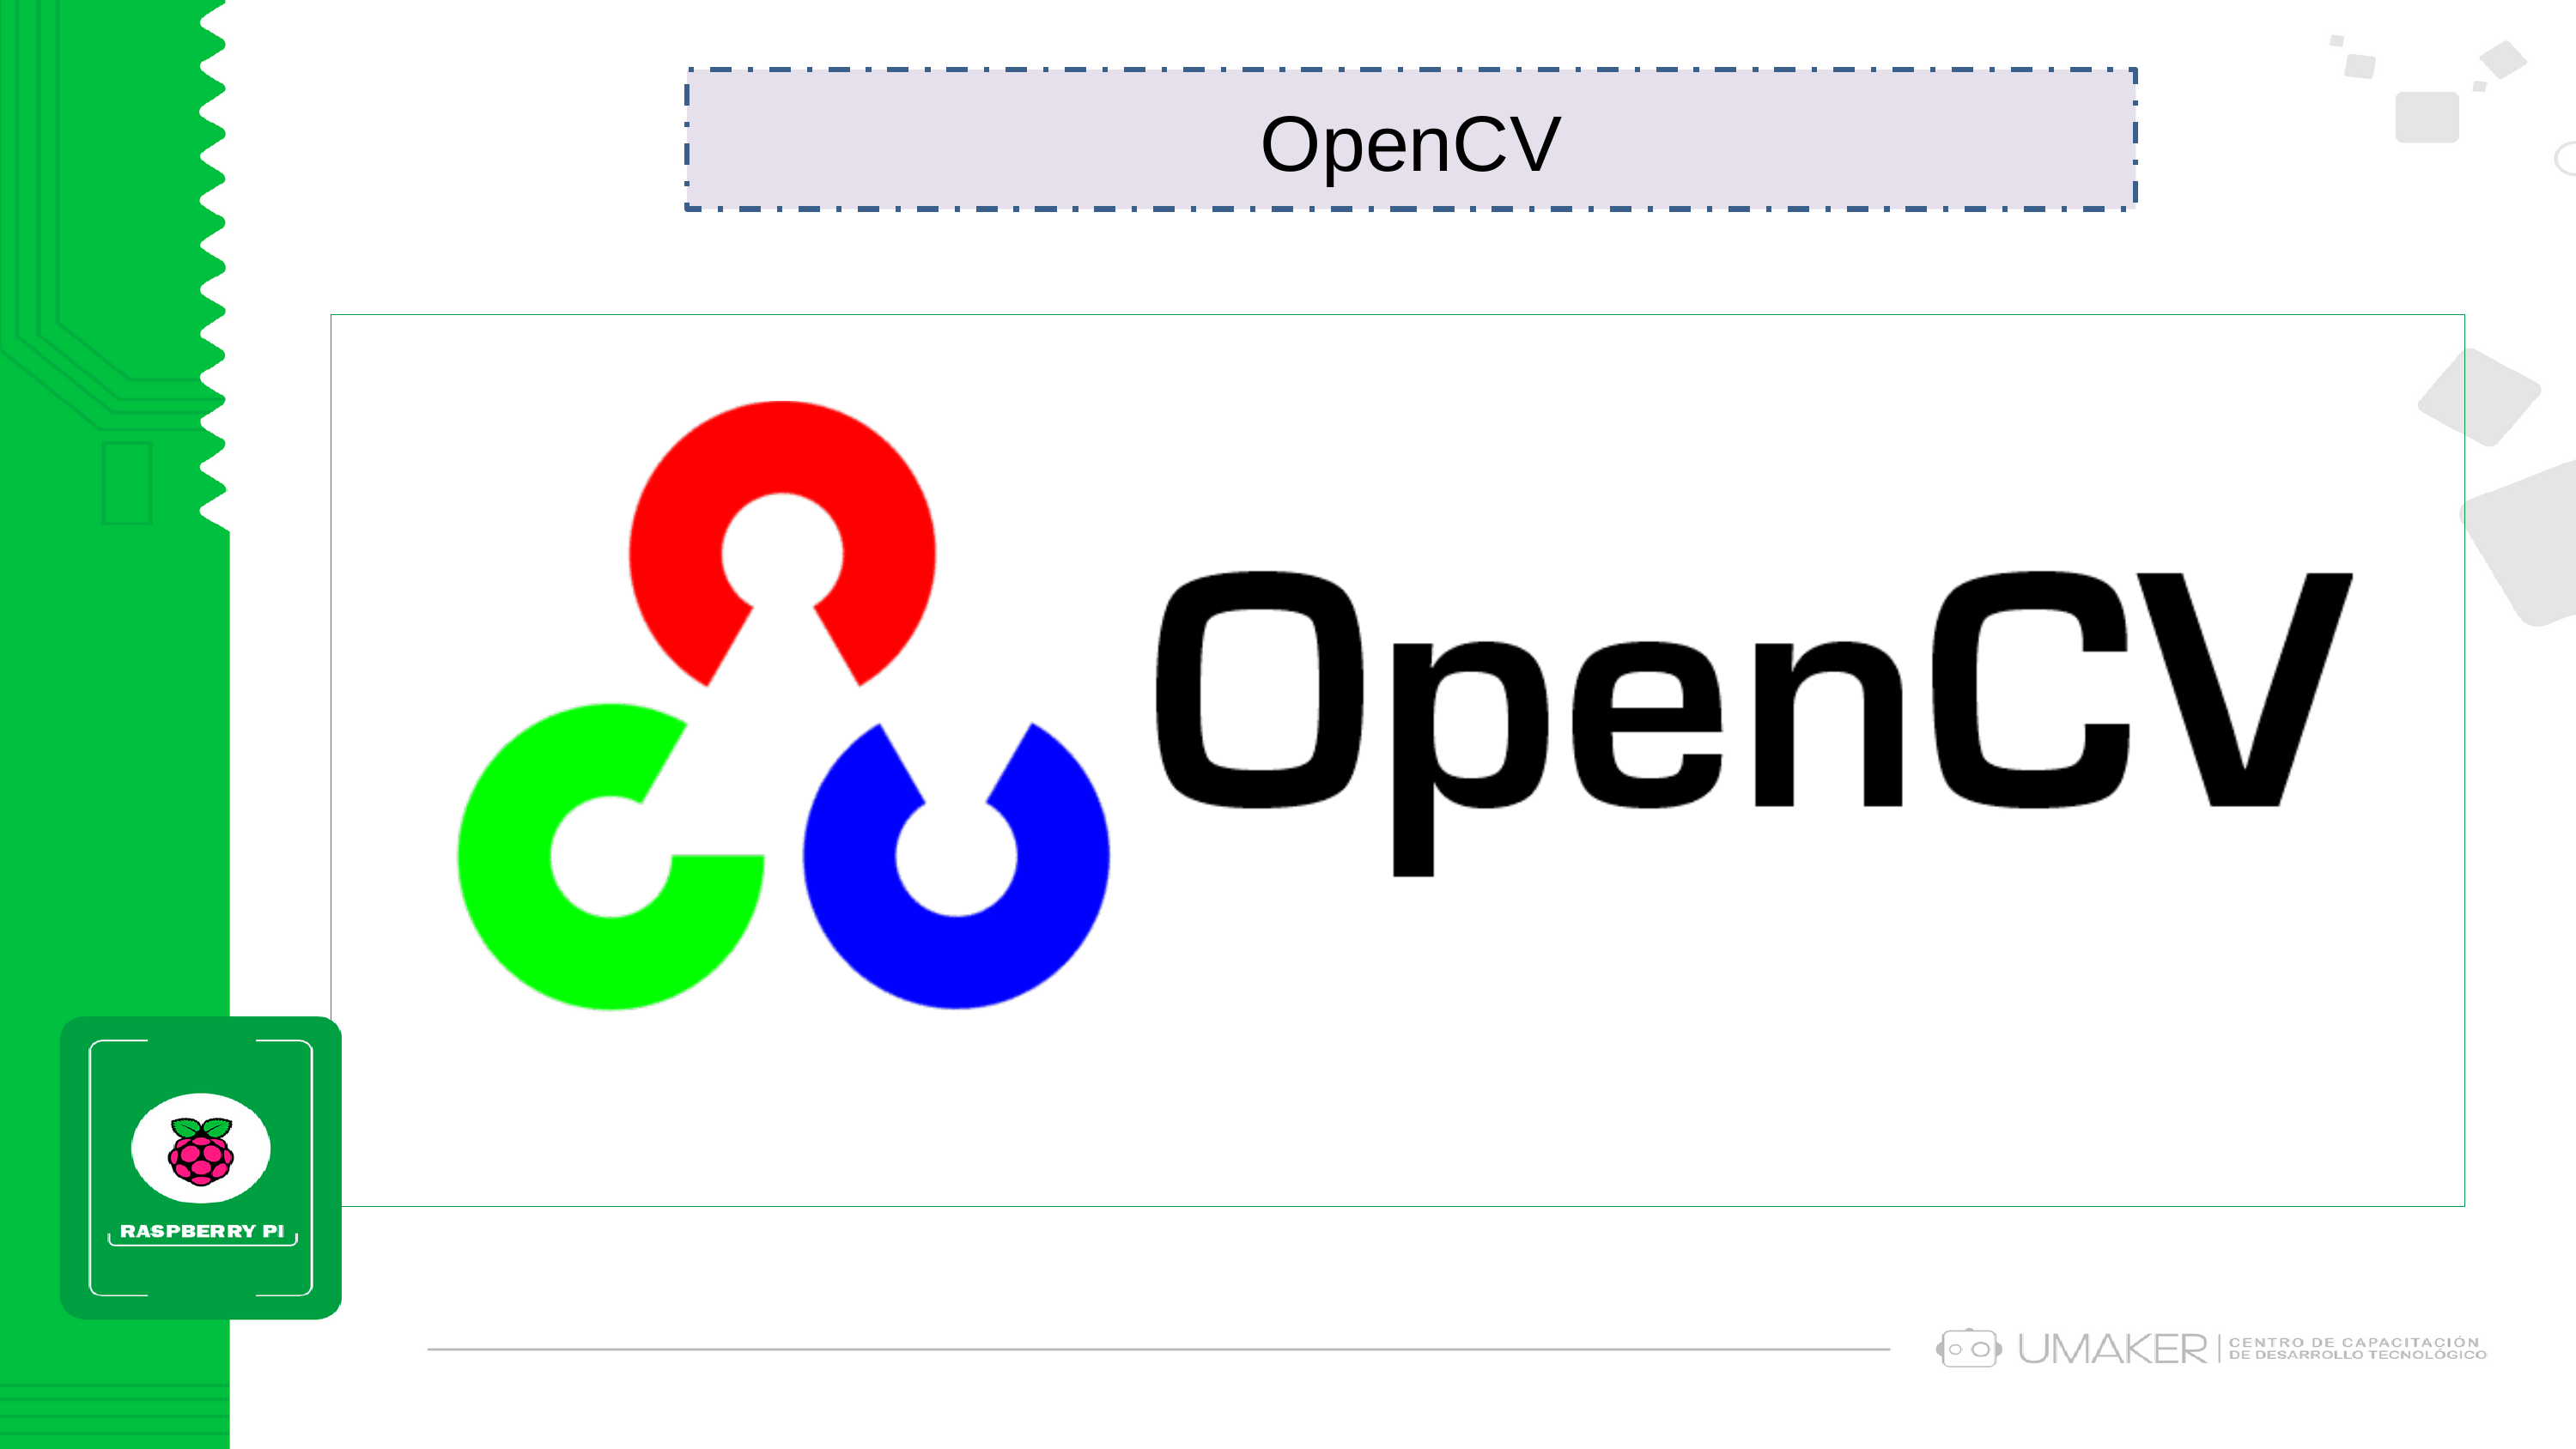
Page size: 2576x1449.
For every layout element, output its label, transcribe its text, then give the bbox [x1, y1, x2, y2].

picture [0, 0, 2576, 1449]
text_box OpenCV [687, 70, 2136, 209]
